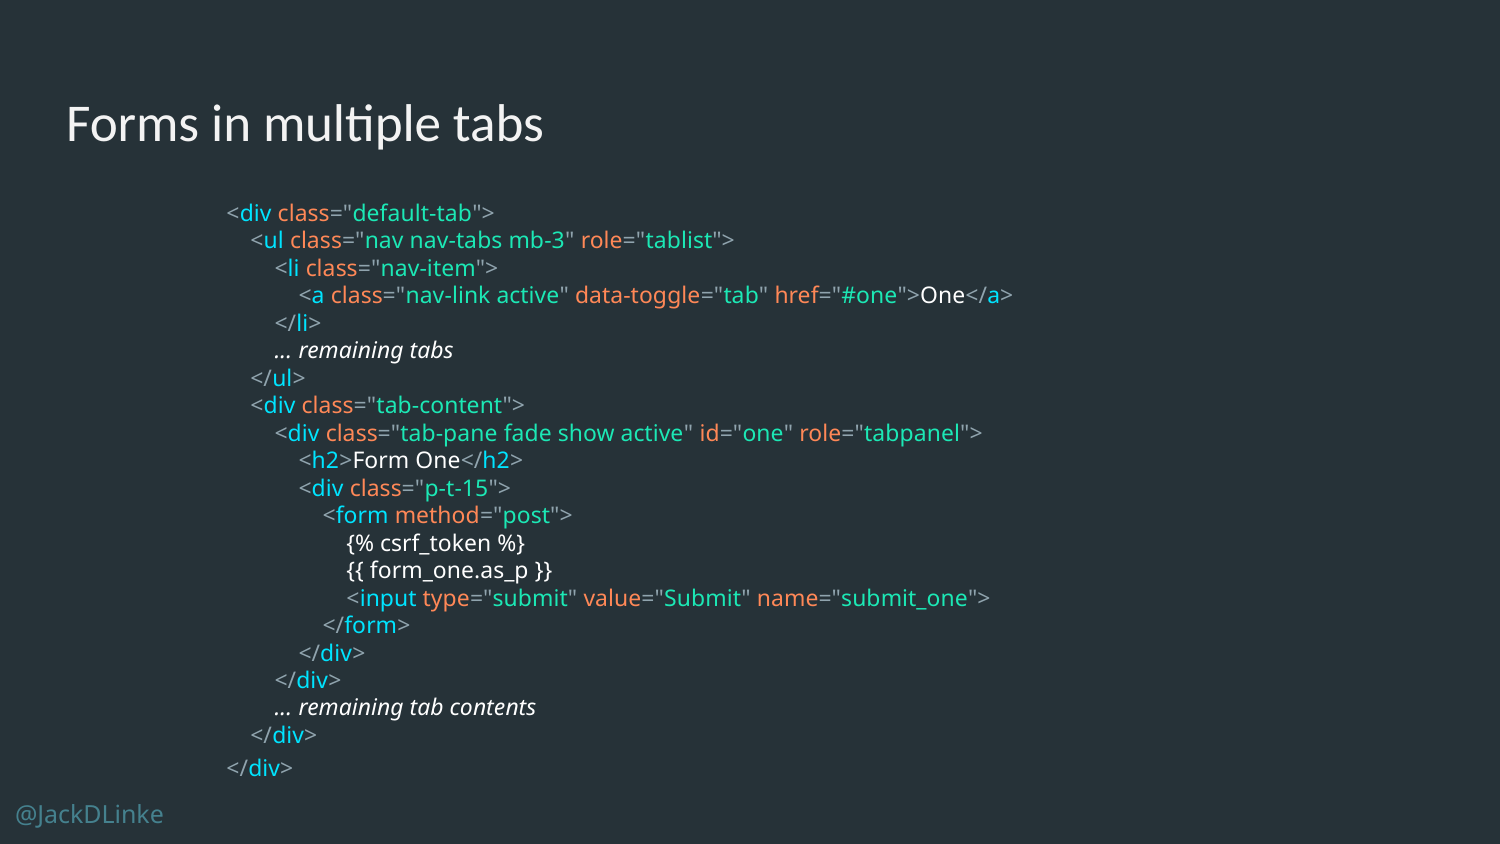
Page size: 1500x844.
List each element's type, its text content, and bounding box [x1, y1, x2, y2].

title Forms in multiple tabs [51, 72, 1449, 167]
text_box <div class="default-tab"> <ul class="nav nav-tabs mb-3" role="tablist"> <li class="nav-item"> <a class="nav-link active" data-toggle="tab" href="#one">One</a> </li> ... remaining tabs </ul> <div class="tab-content"> <div class="tab-pane fade show active" id="one" role="tabpanel"> <h2>Form One</h2> <div class="p-t-15"> <form method="post"> {% csrf_token %} {{ form_one.as_p }} <input type="submit" value="Submit" name="submit_one"> </form> </div> </div> ... remaining tab contents </div> </div> [211, 183, 1289, 824]
